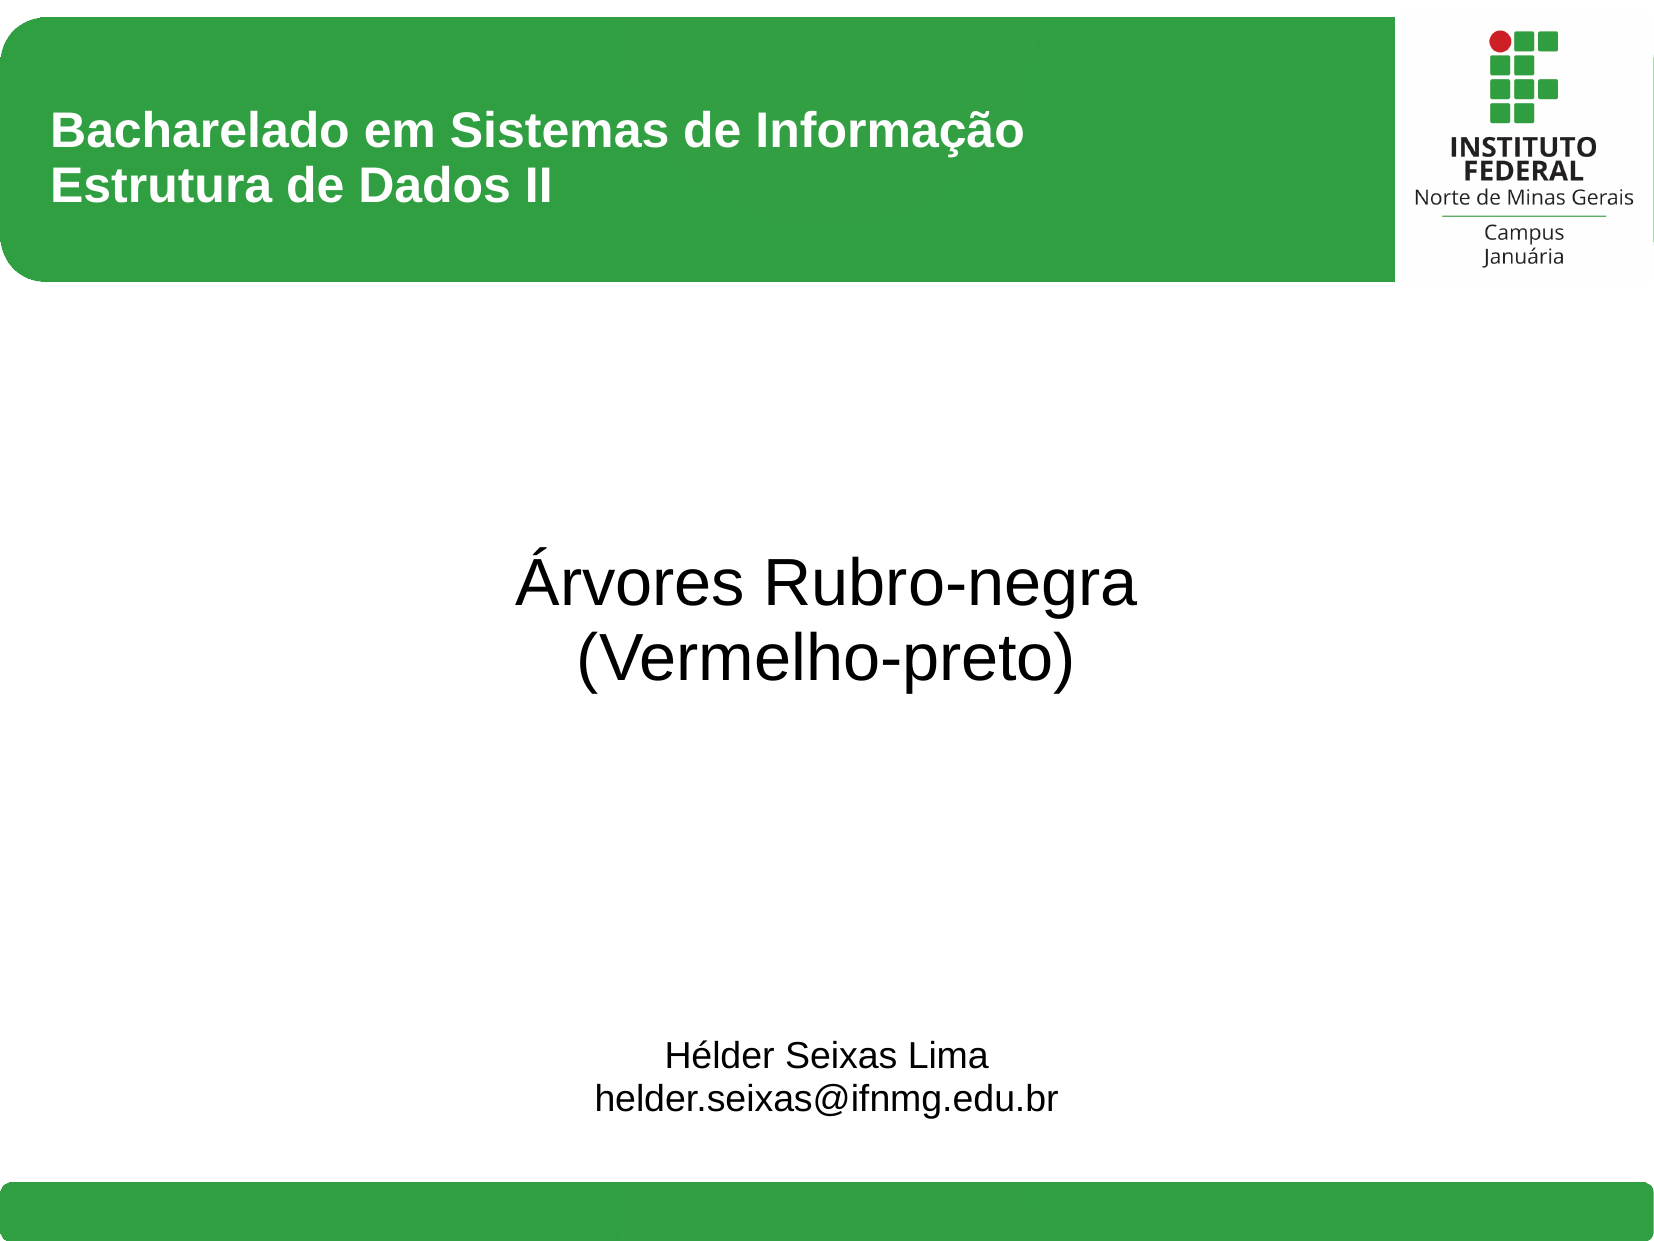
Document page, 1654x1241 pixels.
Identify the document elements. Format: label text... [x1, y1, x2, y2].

picture [1395, 11, 1654, 284]
subtitle Árvores Rubro-negra (Vermelho-preto) [59, 255, 1595, 985]
text_box Hélder Seixas Lima helder.seixas@ifnmg.edu.br [561, 1027, 1093, 1127]
text_box Bacharelado em Sistemas de Informação Estrutura de Dados II [35, 94, 1395, 221]
